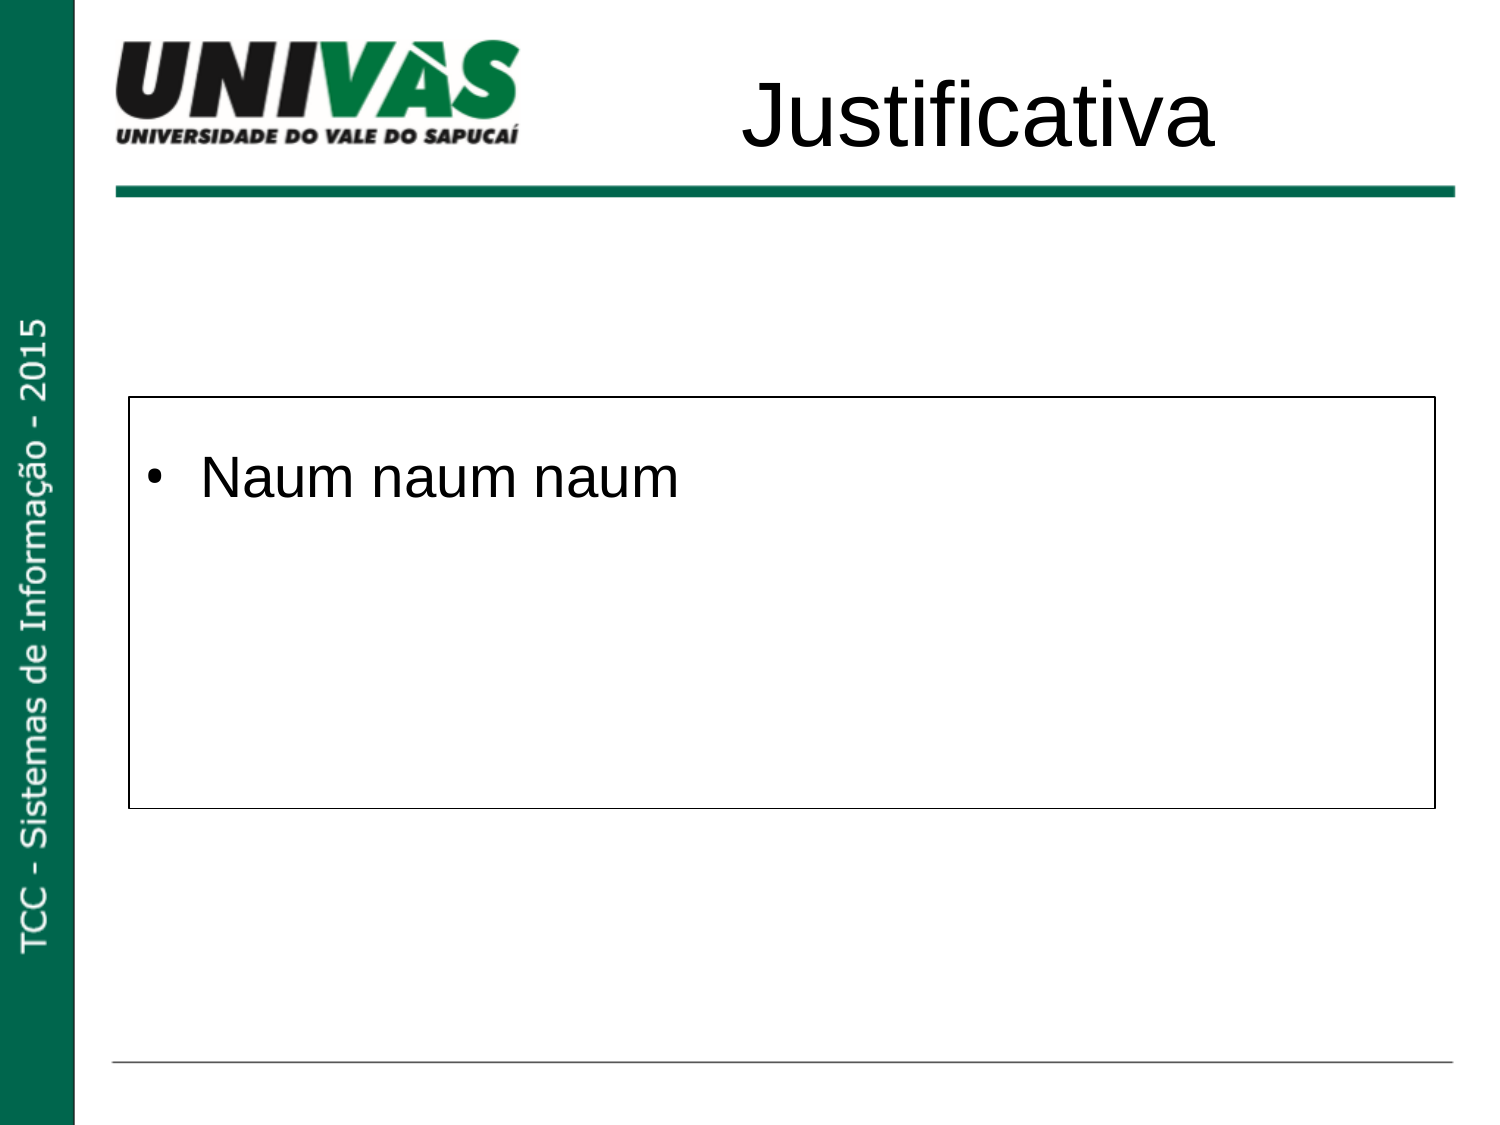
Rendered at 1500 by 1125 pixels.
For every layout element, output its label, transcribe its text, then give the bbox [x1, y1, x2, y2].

text_box Naum naum naum [128, 397, 1436, 809]
picture [0, 0, 1500, 1125]
title Justificativa [515, 35, 1442, 186]
